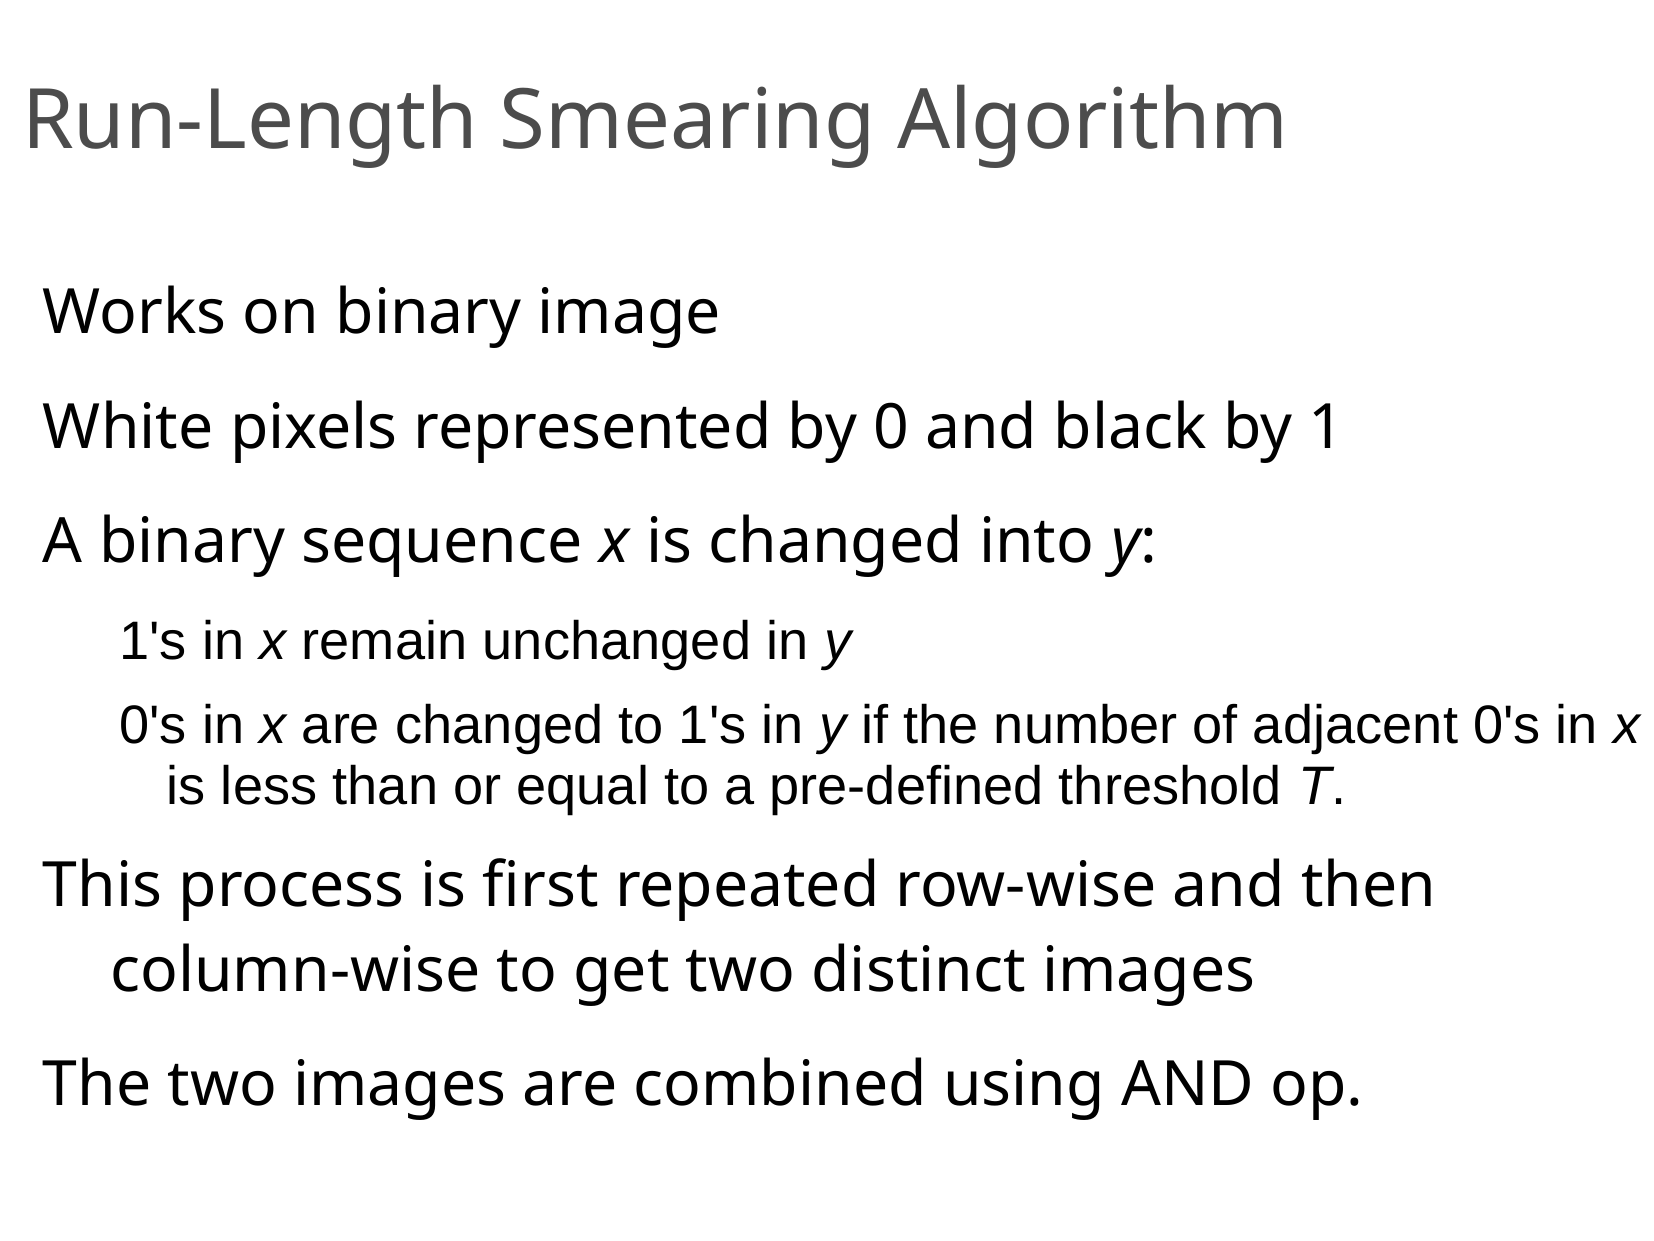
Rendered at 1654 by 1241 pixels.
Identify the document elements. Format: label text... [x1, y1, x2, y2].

list Works on binary image White pixels represented by 0 and black by 1 A binary sequence x is changed into y: 1's in x remain unchanged in y 0's in x are changed to 1's in y if the number of adjacent 0's in x is less than or equal to a pre-defined threshold T. This process is first repeated row-wise and then column-wise to get two distinct images The two images are combined using AND op. [25, 233, 1654, 1158]
title Run-Length Smearing Algorithm [22, 26, 1654, 205]
